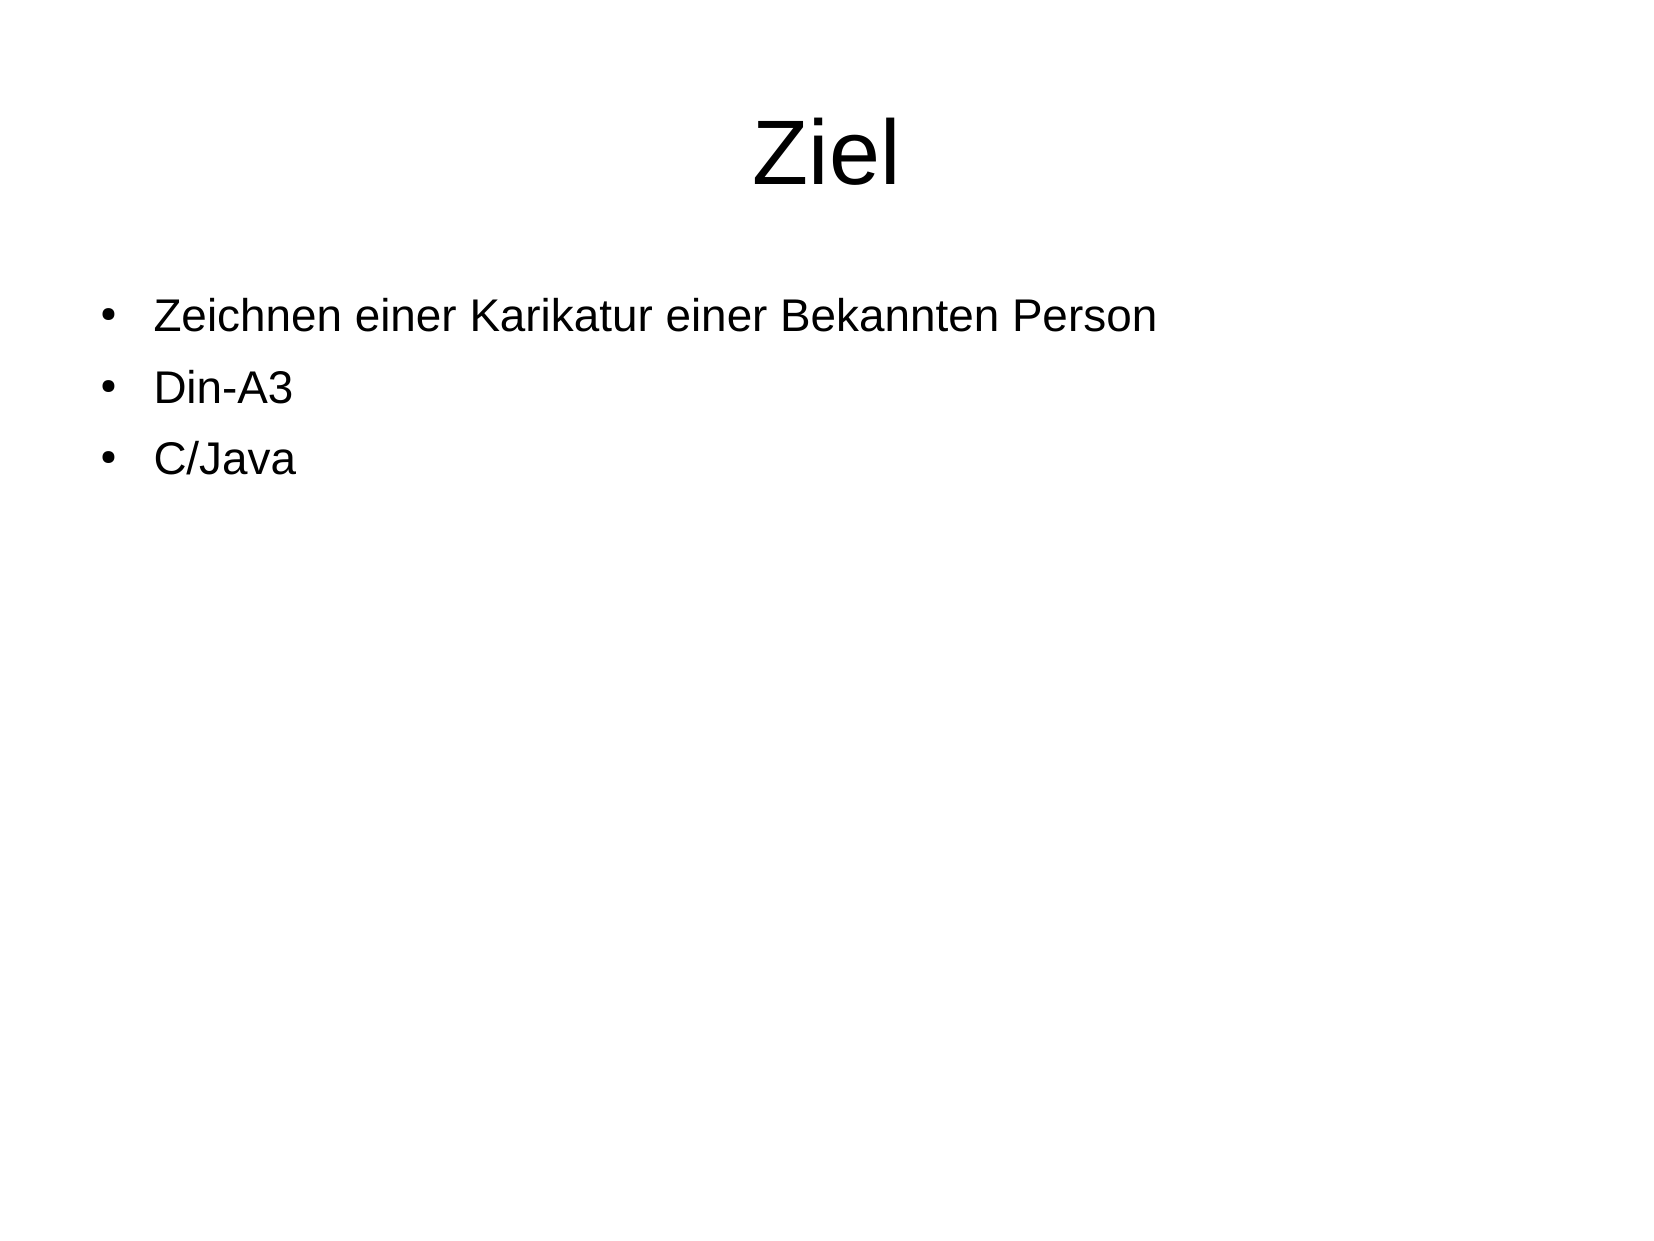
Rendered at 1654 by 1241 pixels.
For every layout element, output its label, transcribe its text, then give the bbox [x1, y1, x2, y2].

list Zeichnen einer Karikatur einer Bekannten Person Din-A3 C/Java [82, 290, 1571, 1010]
title Ziel [82, 49, 1571, 257]
